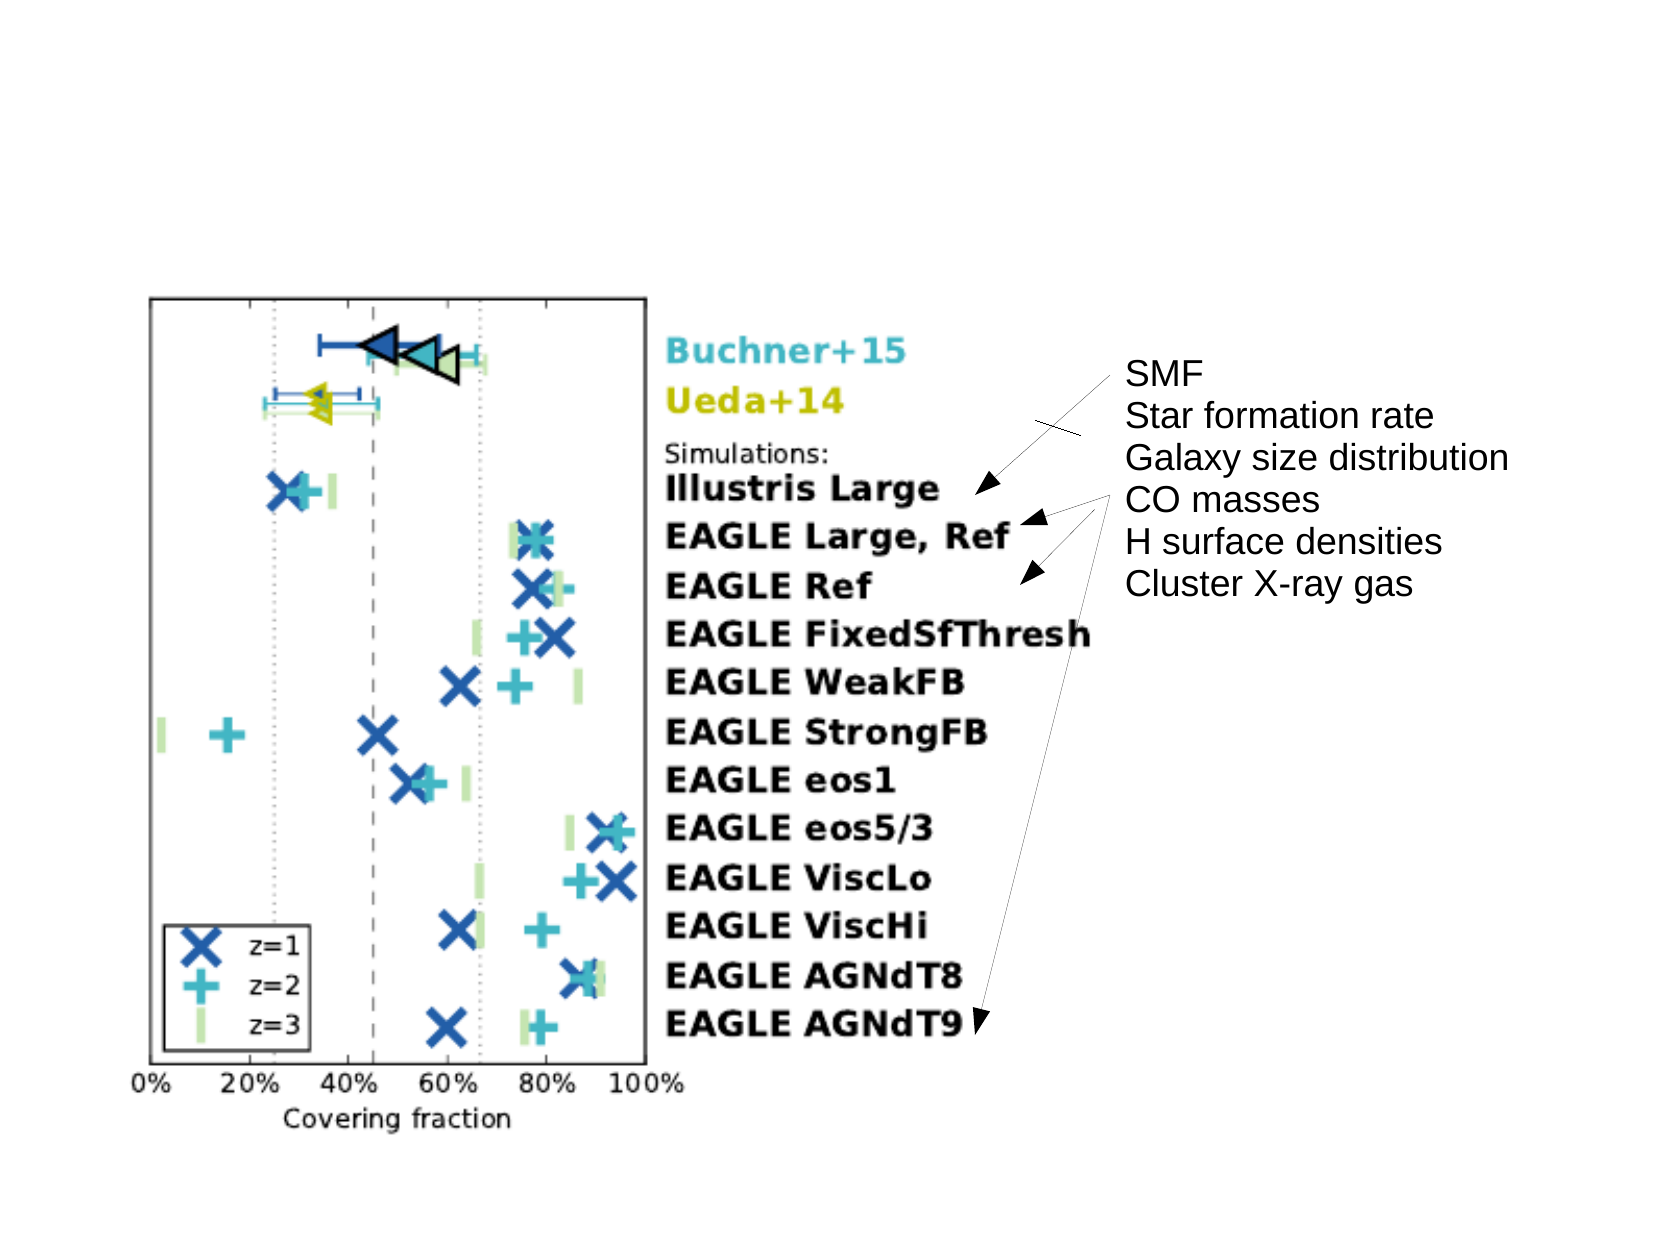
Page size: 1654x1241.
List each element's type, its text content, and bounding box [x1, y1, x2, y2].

text_box SMF Star formation rate Galaxy size distribution CO masses H surface densities Cluster X-ray gas [1110, 345, 1571, 612]
picture [116, 276, 1111, 1171]
